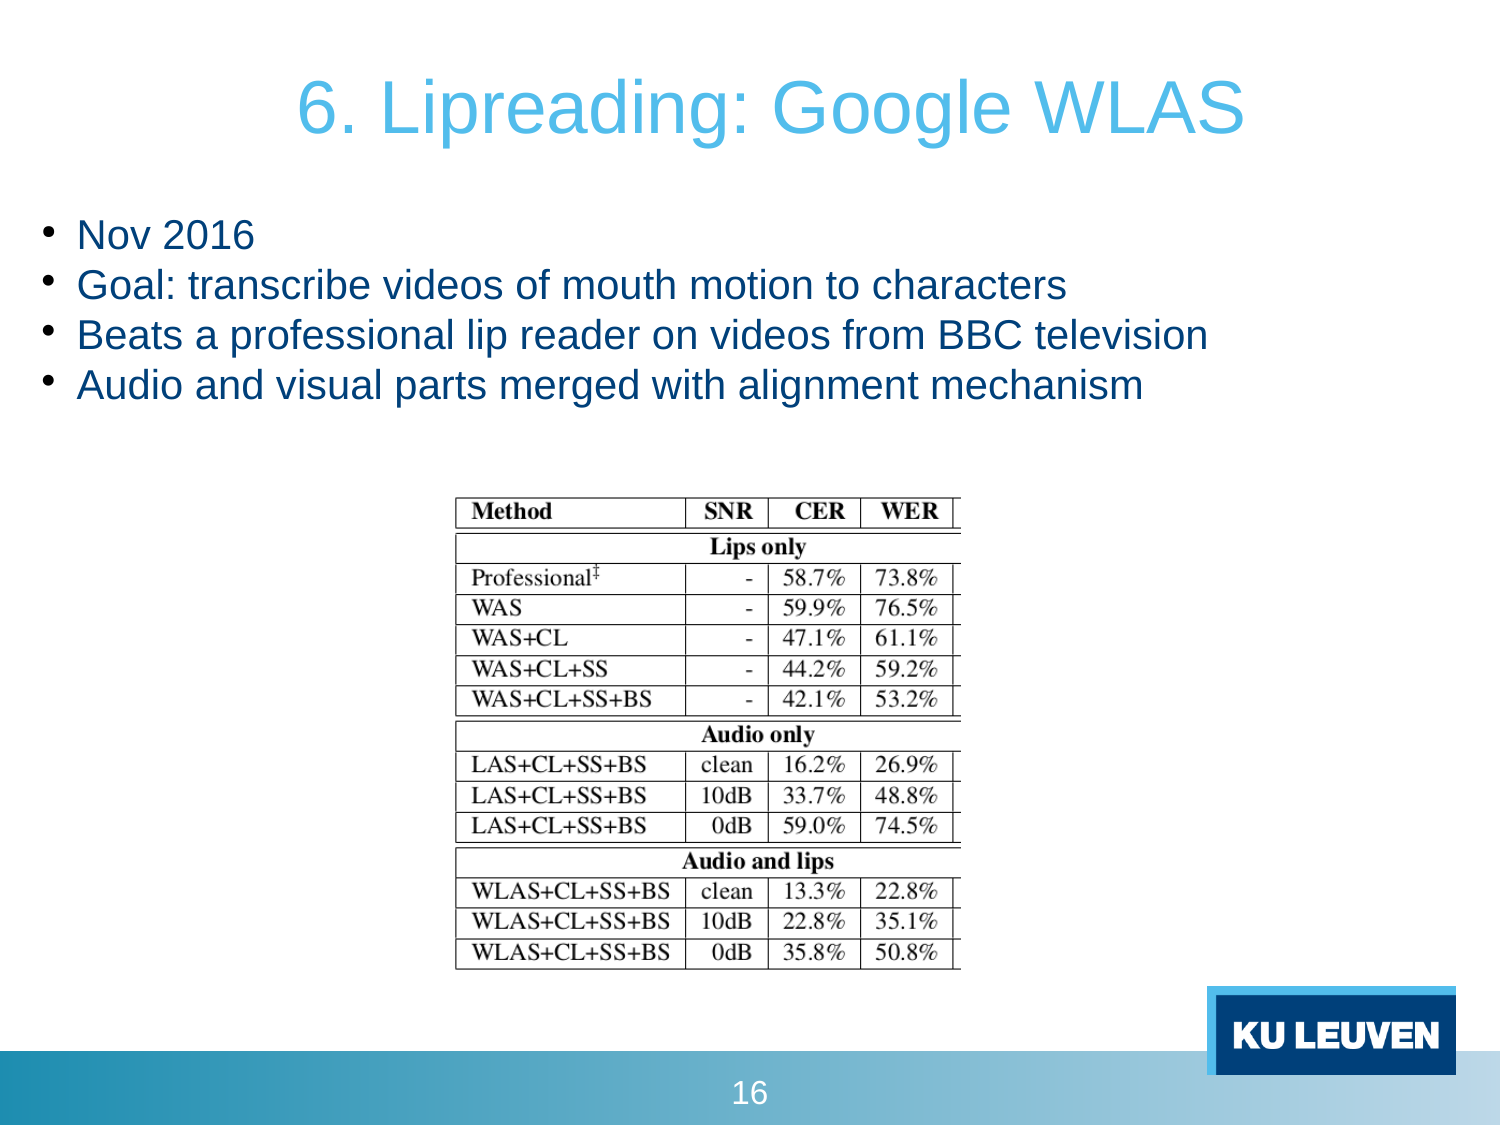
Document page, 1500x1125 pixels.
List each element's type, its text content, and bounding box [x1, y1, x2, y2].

picture [450, 490, 961, 976]
picture [1207, 986, 1456, 1051]
text_box <number> [0, 1051, 1500, 1125]
text_box 6. Lipreading: Google WLAS [88, 29, 1456, 158]
text_box Nov 2016 Goal: transcribe videos of mouth motion to characters Beats a professional lip reader on videos from BBC television Audio and visual parts merged with alignment mechanism [41, 158, 1483, 945]
